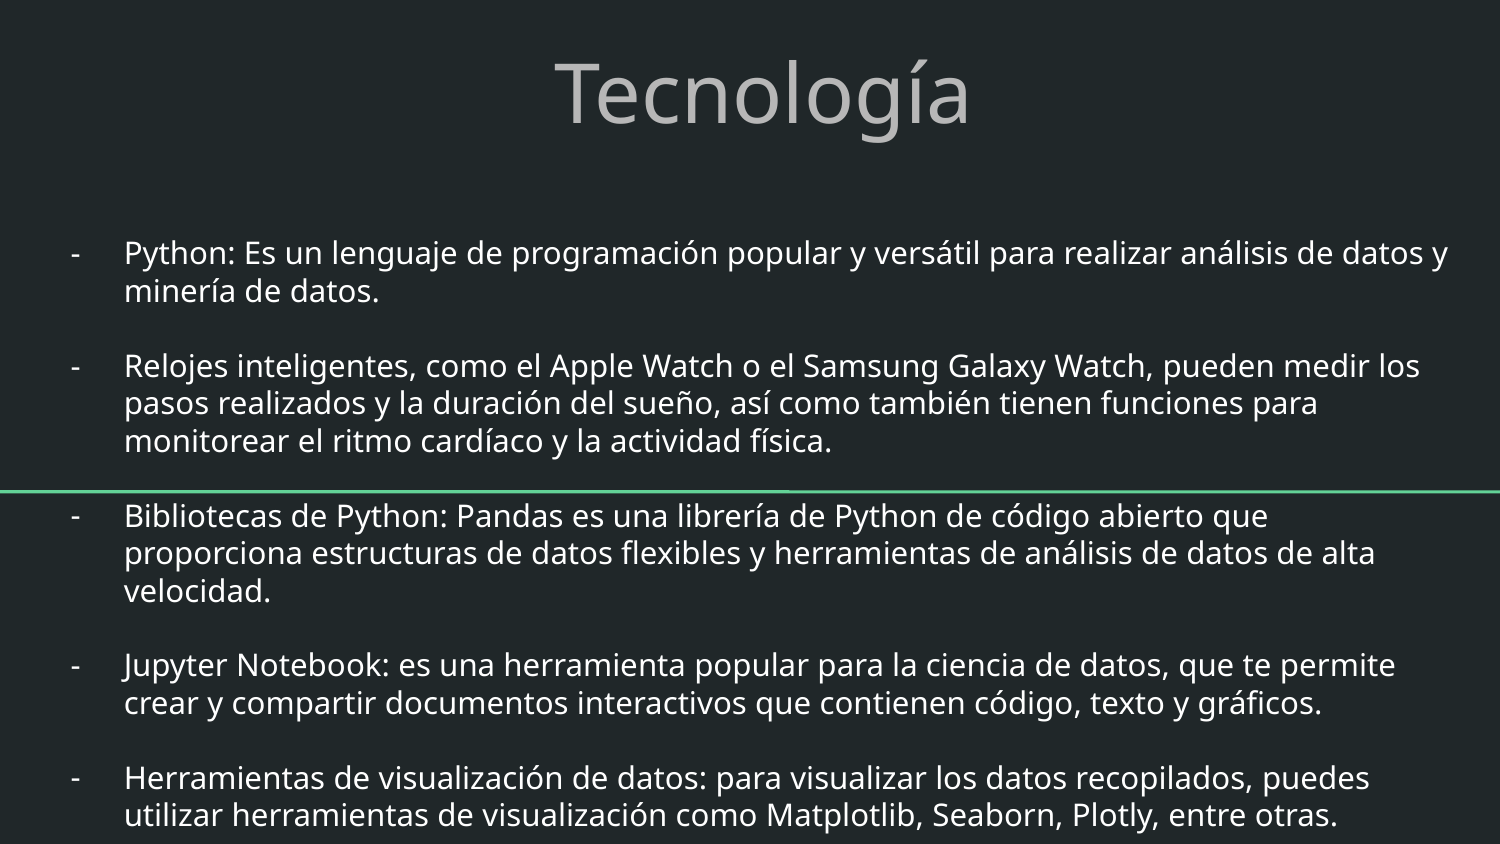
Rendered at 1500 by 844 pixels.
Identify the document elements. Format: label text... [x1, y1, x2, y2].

title Tecnología [97, 26, 1431, 156]
text_box Python: Es un lenguaje de programación popular y versátil para realizar análisis de datos y minería de datos. Relojes inteligentes, como el Apple Watch o el Samsung Galaxy Watch, pueden medir los pasos realizados y la duración del sueño, así como también tienen funciones para monitorear el ritmo cardíaco y la actividad física. Bibliotecas de Python: Pandas es una librería de Python de código abierto que proporciona estructuras de datos flexibles y herramientas de análisis de datos de alta velocidad. Jupyter Notebook: es una herramienta popular para la ciencia de datos, que te permite crear y compartir documentos interactivos que contienen código, texto y gráficos. Herramientas de visualización de datos: para visualizar los datos recopilados, puedes utilizar herramientas de visualización como Matplotlib, Seaborn, Plotly, entre otras. [33, 218, 1467, 844]
